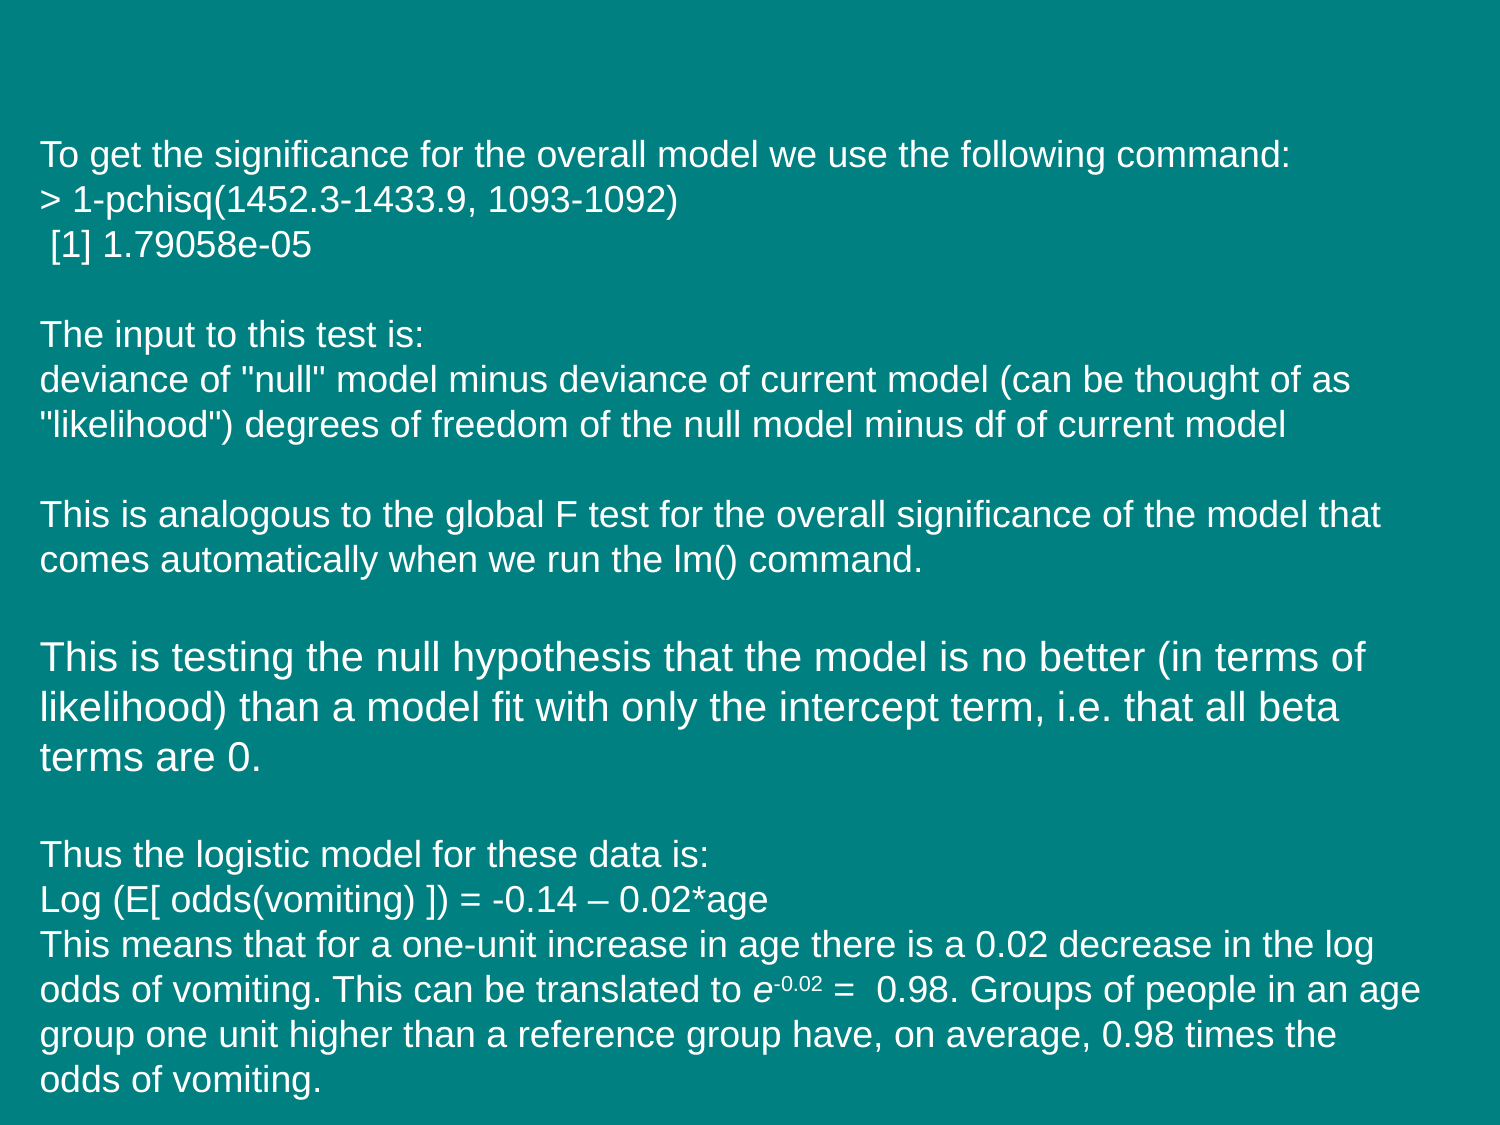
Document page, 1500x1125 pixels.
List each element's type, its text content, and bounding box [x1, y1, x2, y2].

text_box To get the significance for the overall model we use the following command: > 1-pchisq(1452.3-1433.9, 1093-1092) [1] 1.79058e-05 The input to this test is: deviance of "null" model minus deviance of current model (can be thought of as "likelihood") degrees of freedom of the null model minus df of current model This is analogous to the global F test for the overall significance of the model that comes automatically when we run the lm() command. This is testing the null hypothesis that the model is no better (in terms of likelihood) than a model fit with only the intercept term, i.e. that all beta terms are 0. Thus the logistic model for these data is: Log (E[ odds(vomiting) ]) = -0.14 – 0.02*age This means that for a one-unit increase in age there is a 0.02 decrease in the log odds of vomiting. This can be translated to e-0.02 = 0.98. Groups of people in an age group one unit higher than a reference group have, on average, 0.98 times the odds of vomiting. [24, 77, 1438, 1108]
